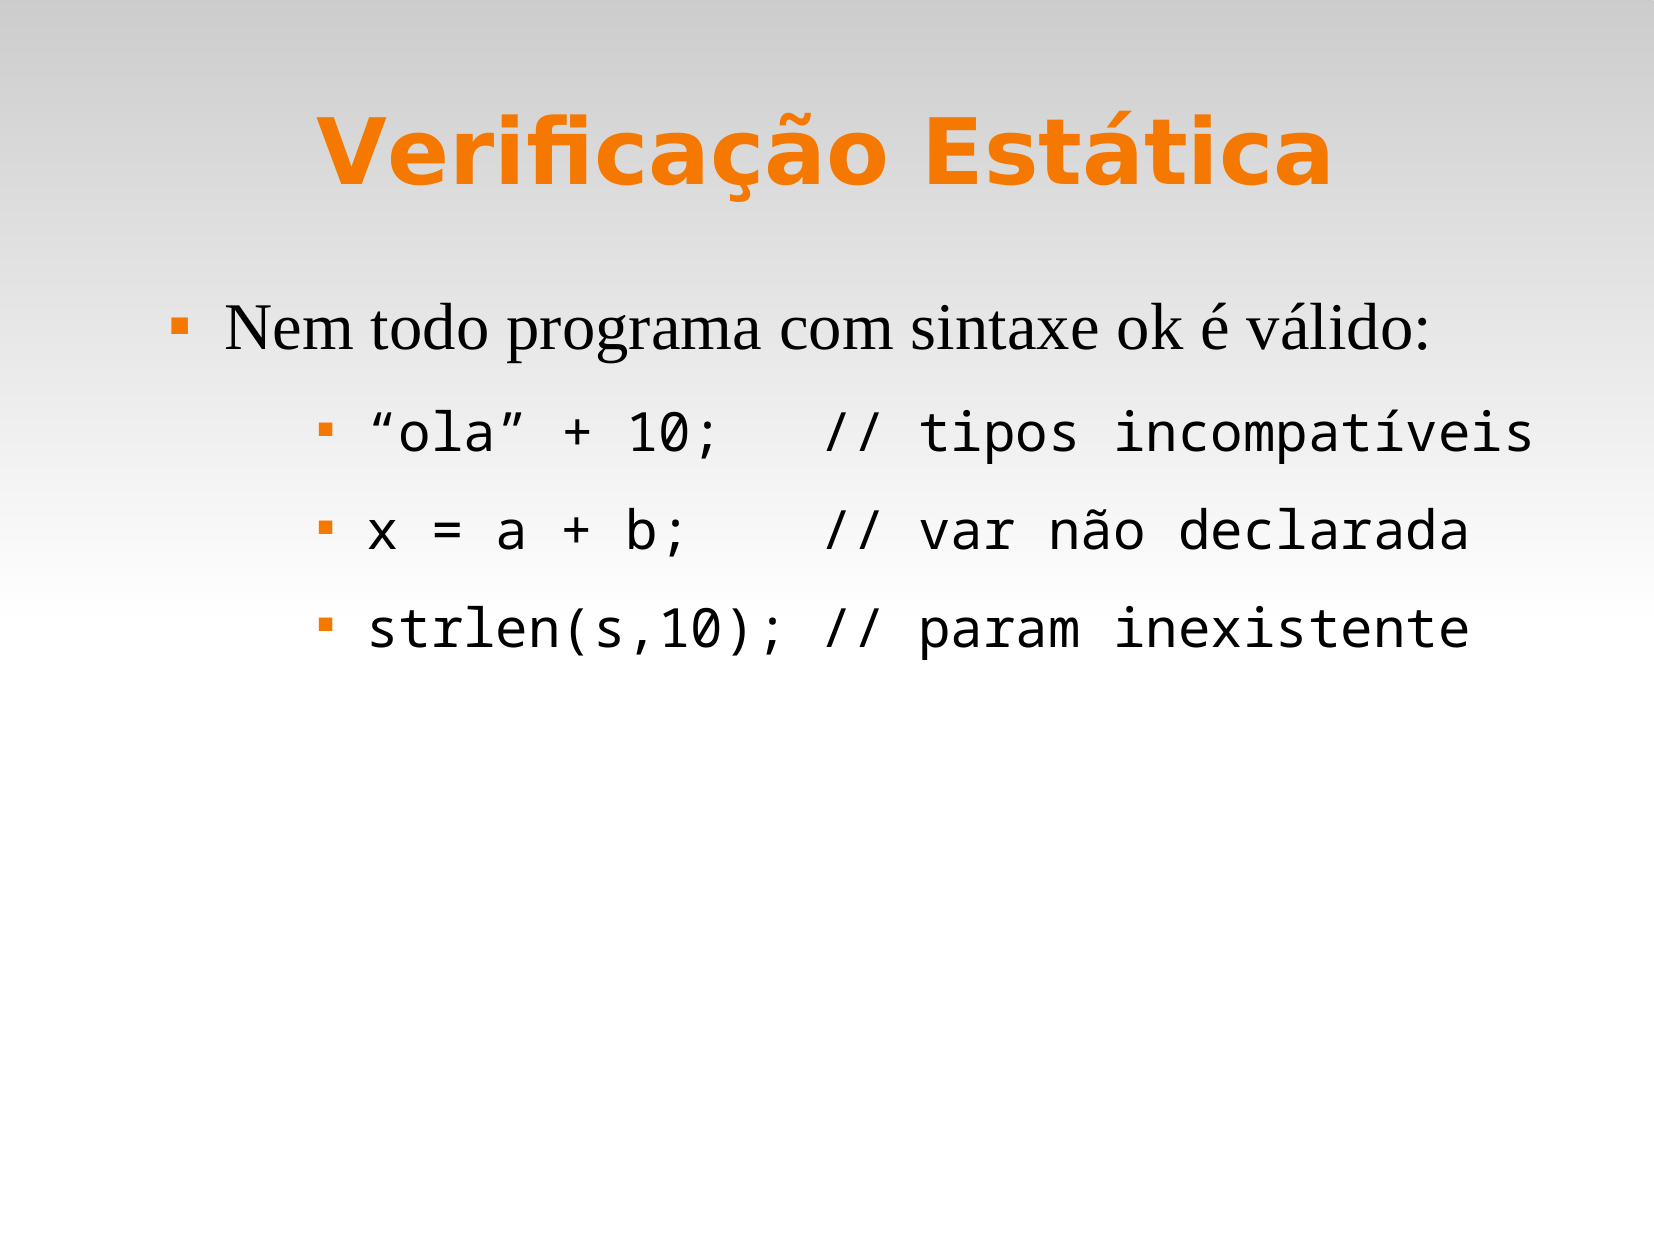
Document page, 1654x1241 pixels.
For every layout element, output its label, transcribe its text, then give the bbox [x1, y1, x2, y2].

title Verificação Estática [82, 49, 1571, 257]
list Nem todo programa com sintaxe ok é válido: “ola” + 10; // tipos incompatíveis x = a + b; // var não declarada strlen(s,10); // param inexistente [82, 290, 1571, 1109]
